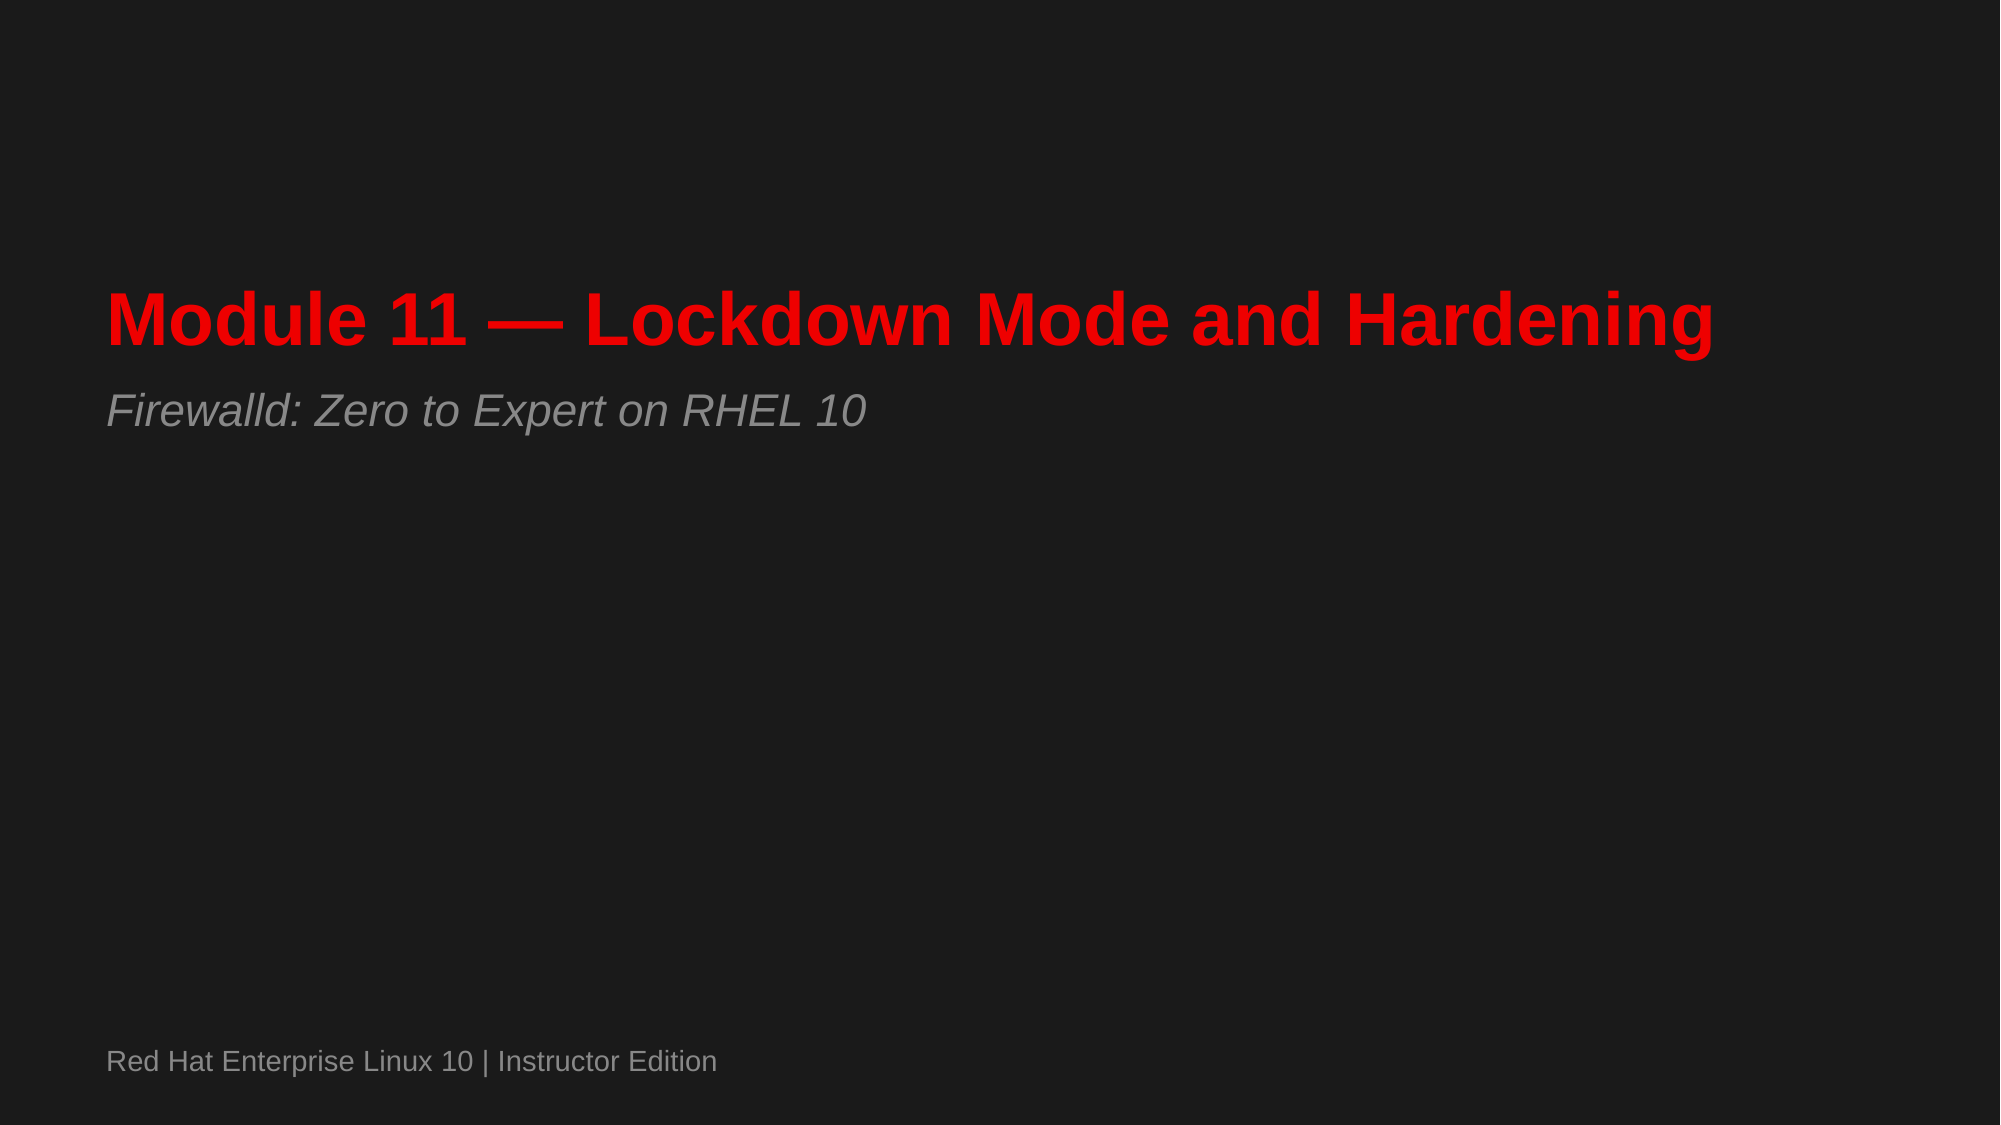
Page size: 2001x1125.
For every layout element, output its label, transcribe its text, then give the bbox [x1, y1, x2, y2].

text_box Red Hat Enterprise Linux 10 | Instructor Edition [88, 1033, 1912, 1093]
text_box Module 11 — Lockdown Mode and Hardening Firewalld: Zero to Expert on RHEL 10 [88, 265, 1912, 562]
